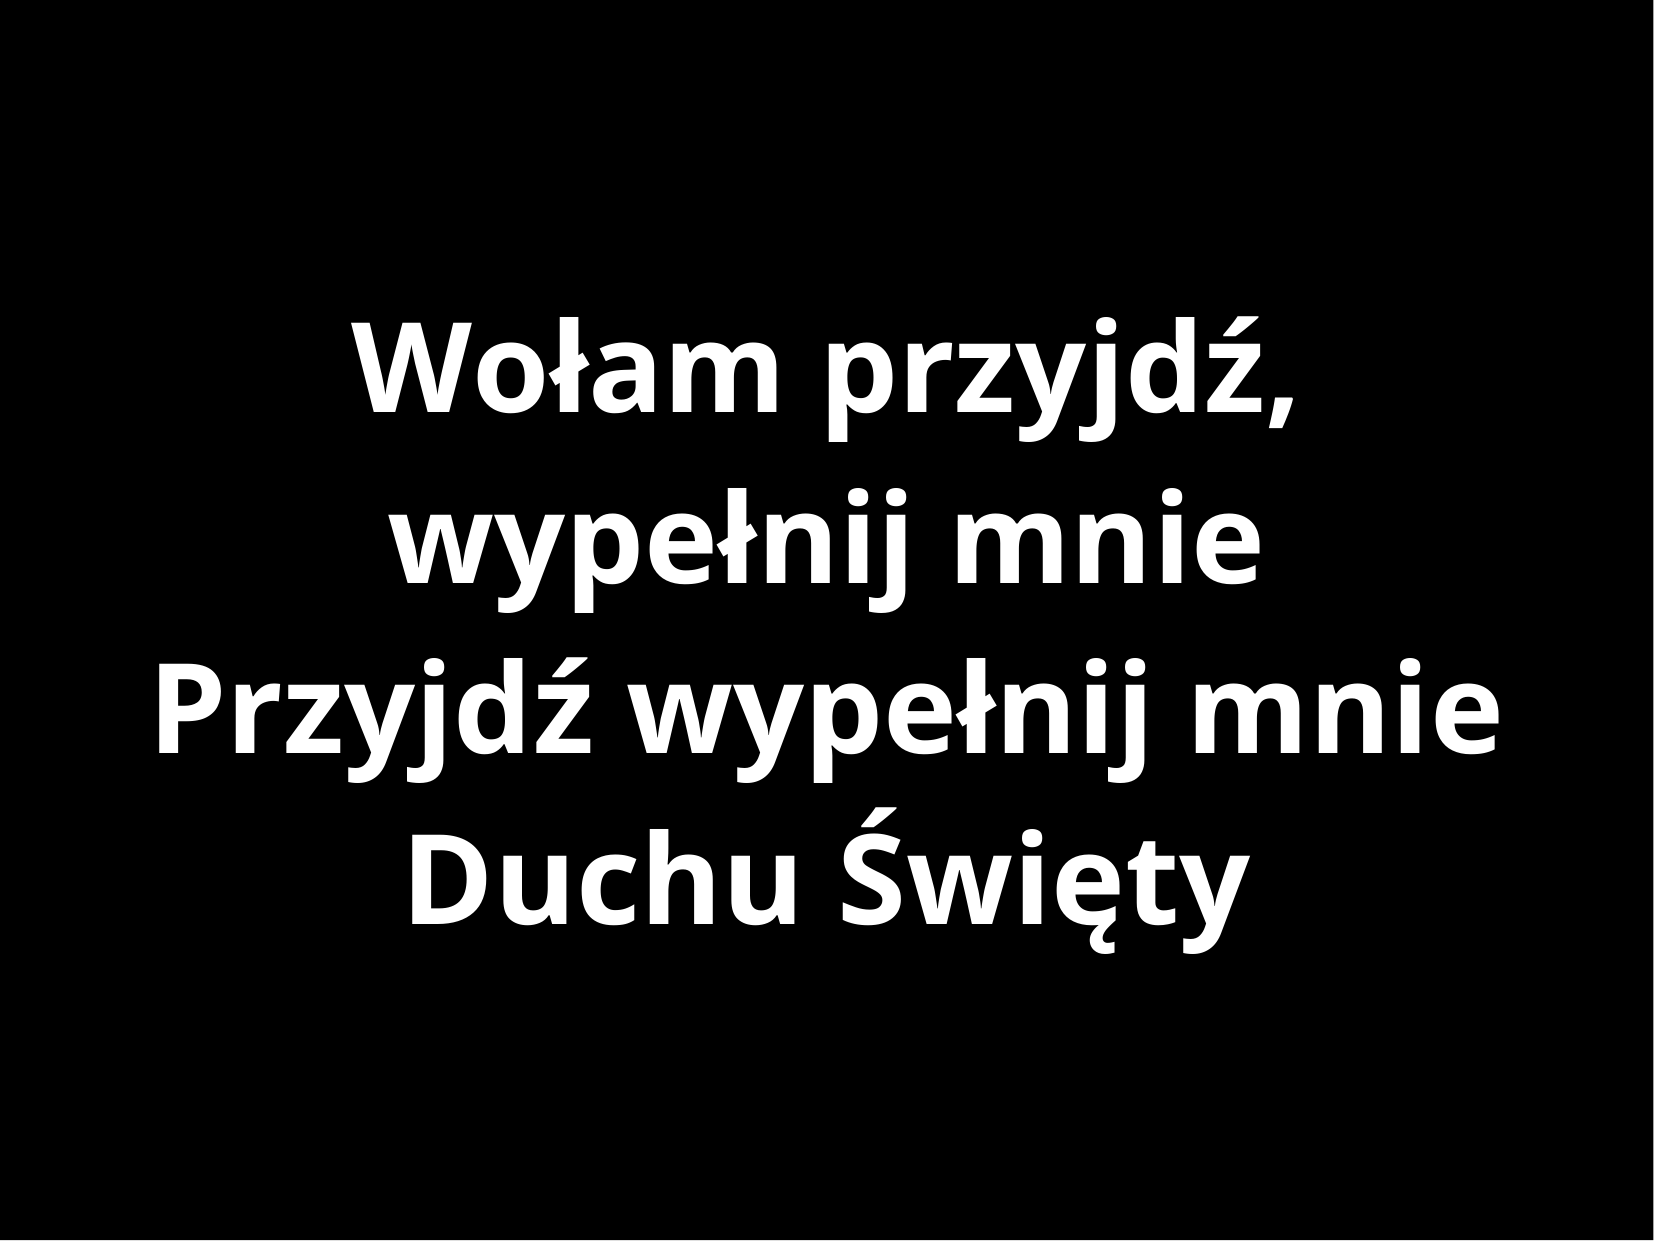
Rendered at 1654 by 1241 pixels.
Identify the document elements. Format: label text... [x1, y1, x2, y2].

title Wołam przyjdź, wypełnij mnie Przyjdź wypełnij mnie Duchu Święty [0, 0, 1654, 1241]
